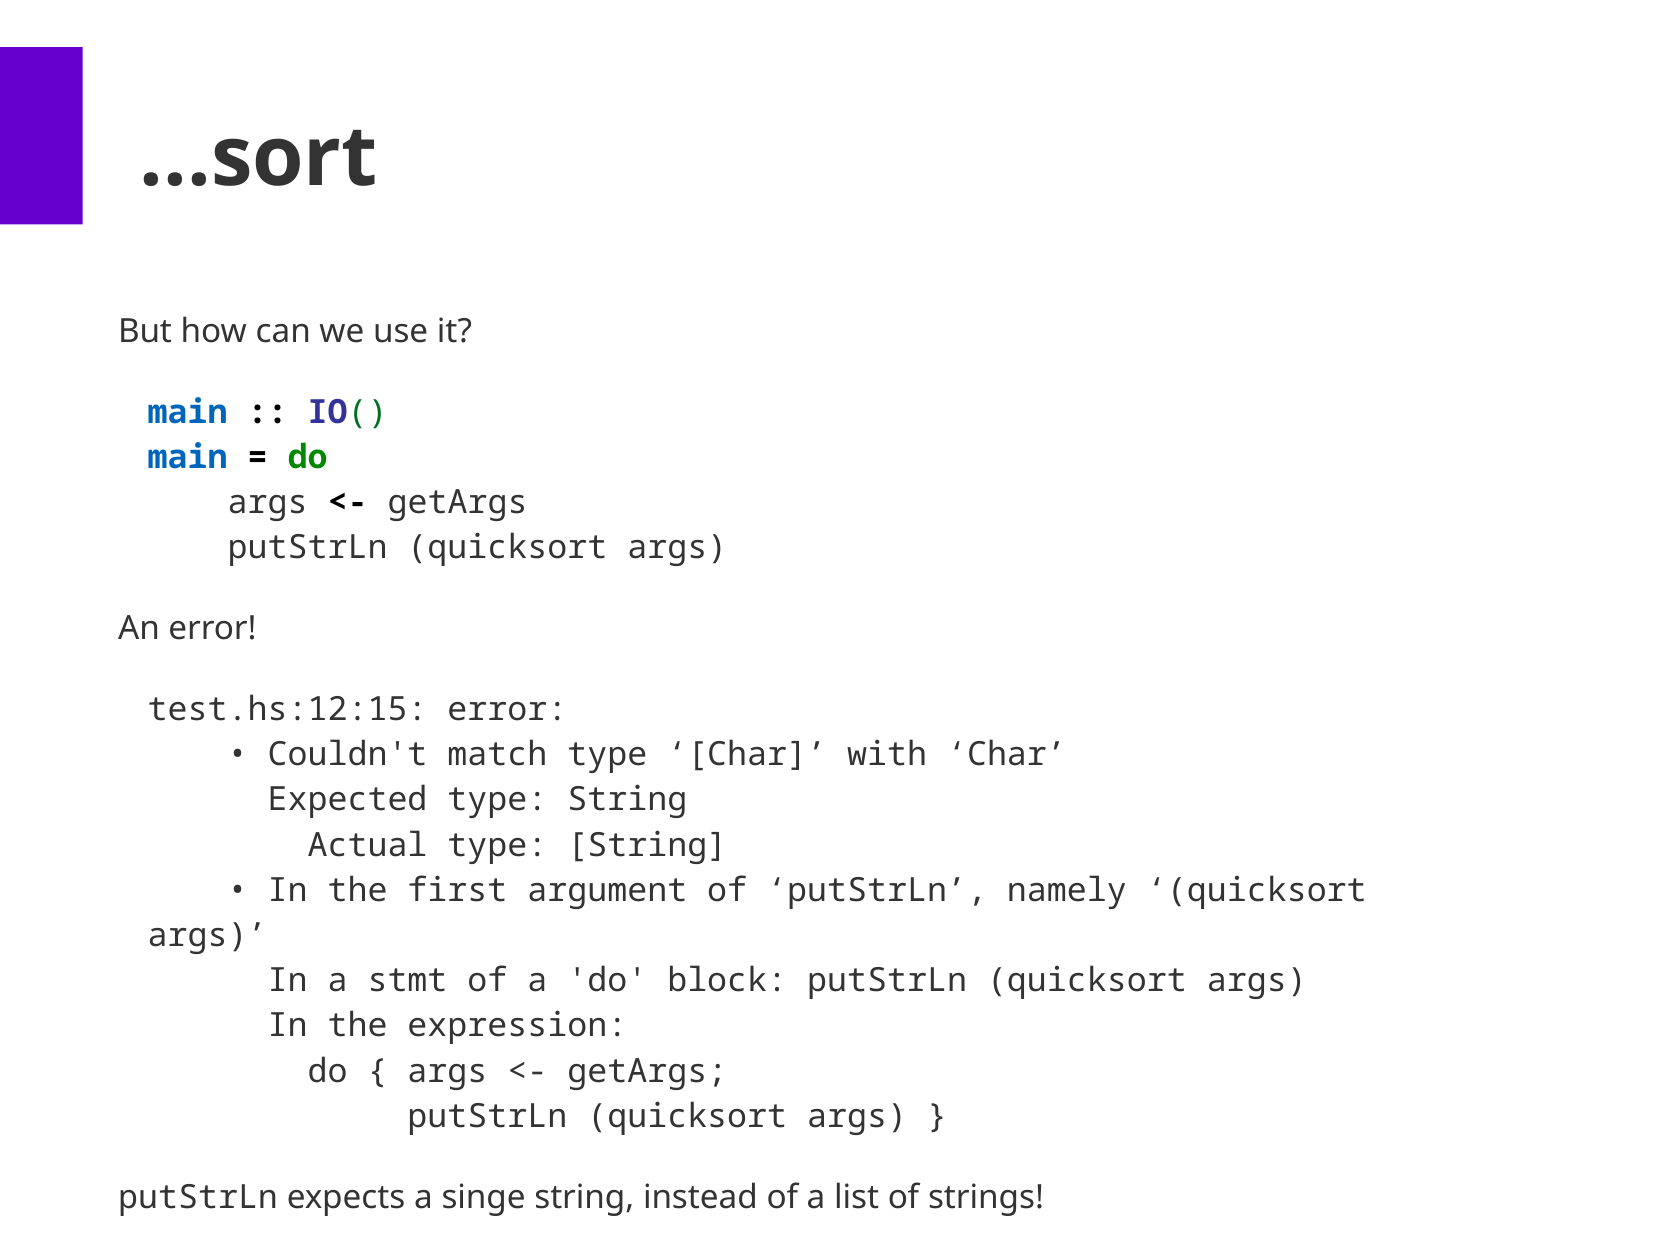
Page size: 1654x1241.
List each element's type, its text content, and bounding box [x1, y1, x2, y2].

list But how can we use it? main :: IO() main = do args <- getArgs putStrLn (quicksort args) An error! test.hs:12:15: error: • Couldn't match type ‘[Char]’ with ‘Char’ Expected type: String Actual type: [String] • In the first argument of ‘putStrLn’, namely ‘(quicksort args)’ In a stmt of a 'do' block: putStrLn (quicksort args) In the expression: do { args <- getArgs; putStrLn (quicksort args) } putStrLn expects a singe string, instead of a list of strings! [118, 307, 1536, 1114]
title ...sort [118, 49, 1571, 257]
